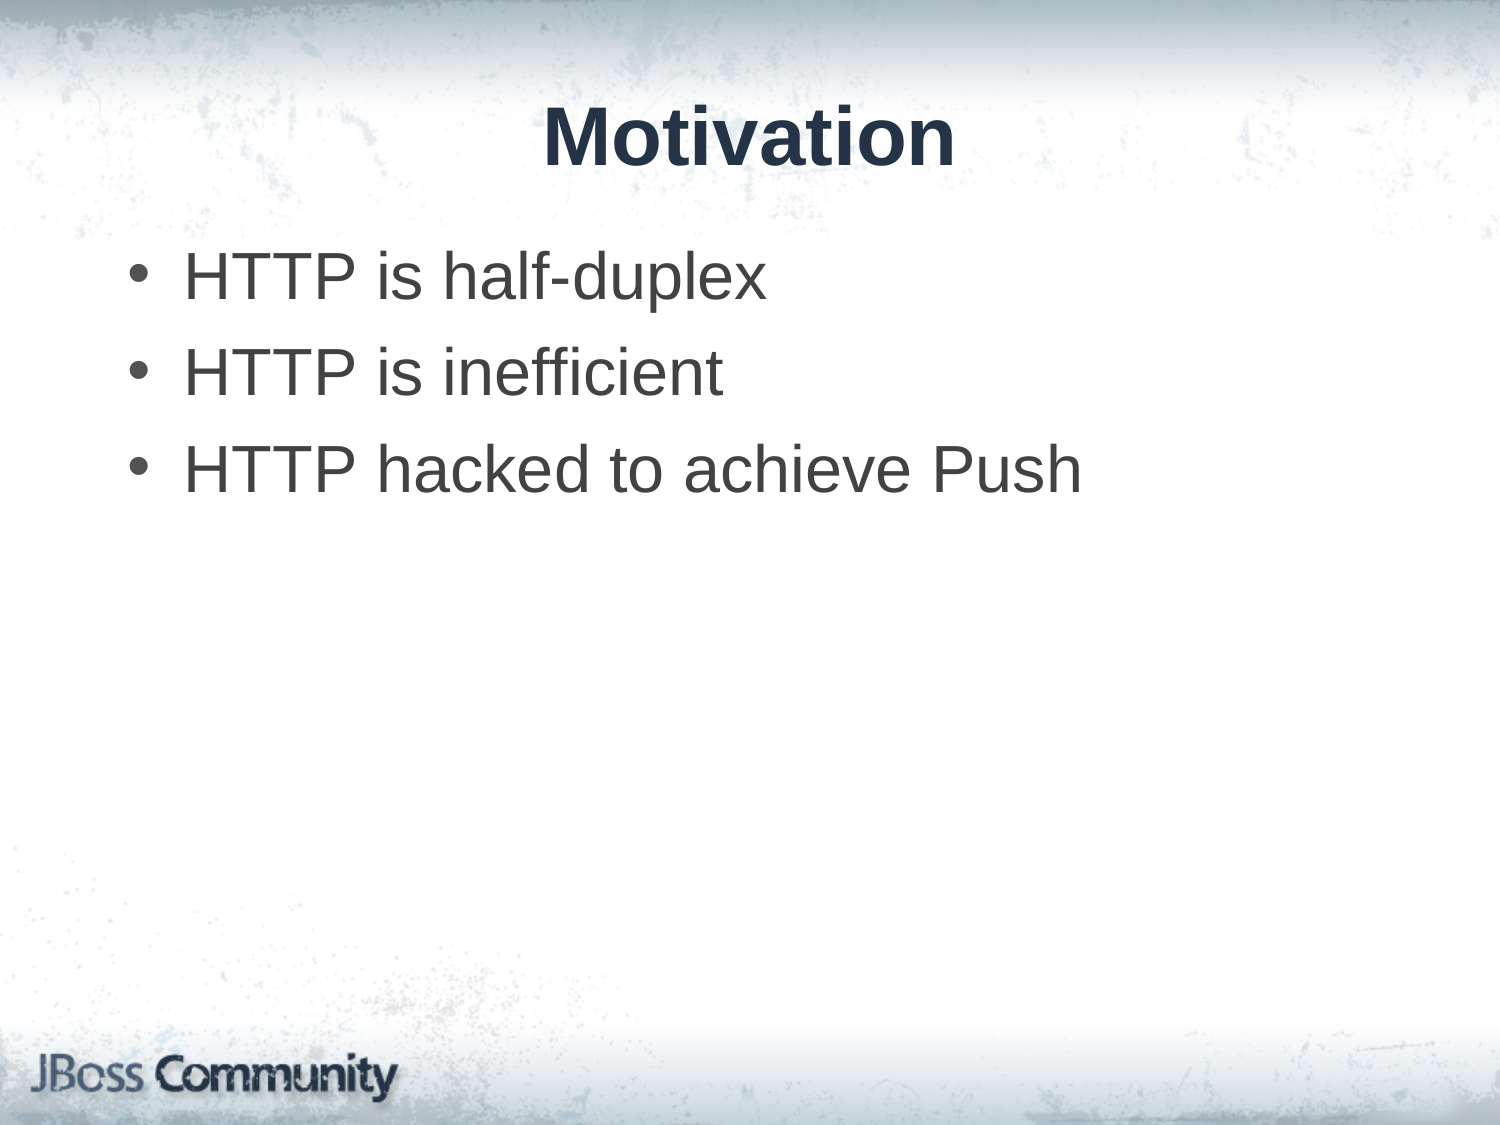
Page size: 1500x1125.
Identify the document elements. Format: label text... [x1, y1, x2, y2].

list HTTP is half-duplex HTTP is inefficient HTTP hacked to achieve Push [112, 224, 1388, 1023]
title Motivation [112, 38, 1388, 224]
picture [0, 0, 1500, 1125]
